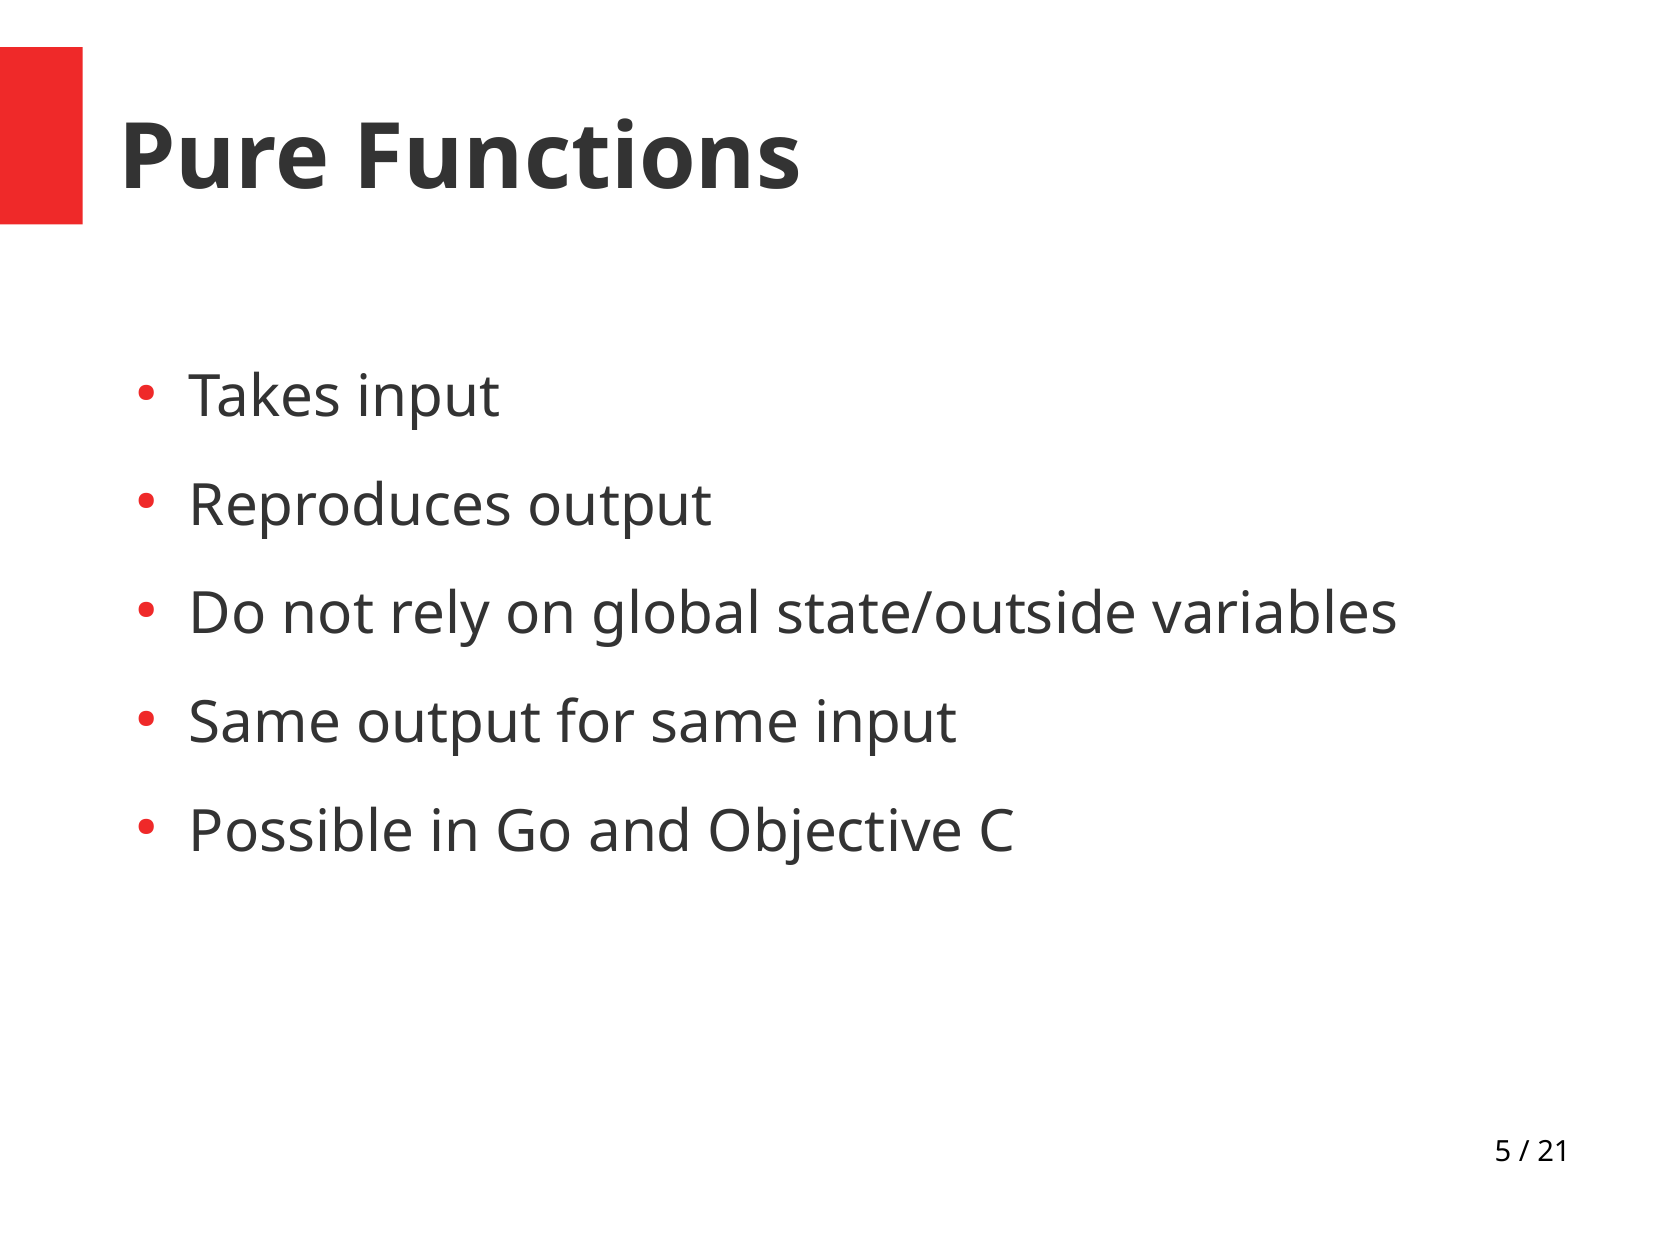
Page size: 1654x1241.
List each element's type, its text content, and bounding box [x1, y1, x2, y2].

list Takes input Reproduces output Do not rely on global state/outside variables Same output for same input Possible in Go and Objective C [118, 354, 1536, 1074]
title Pure Functions [118, 49, 1571, 257]
